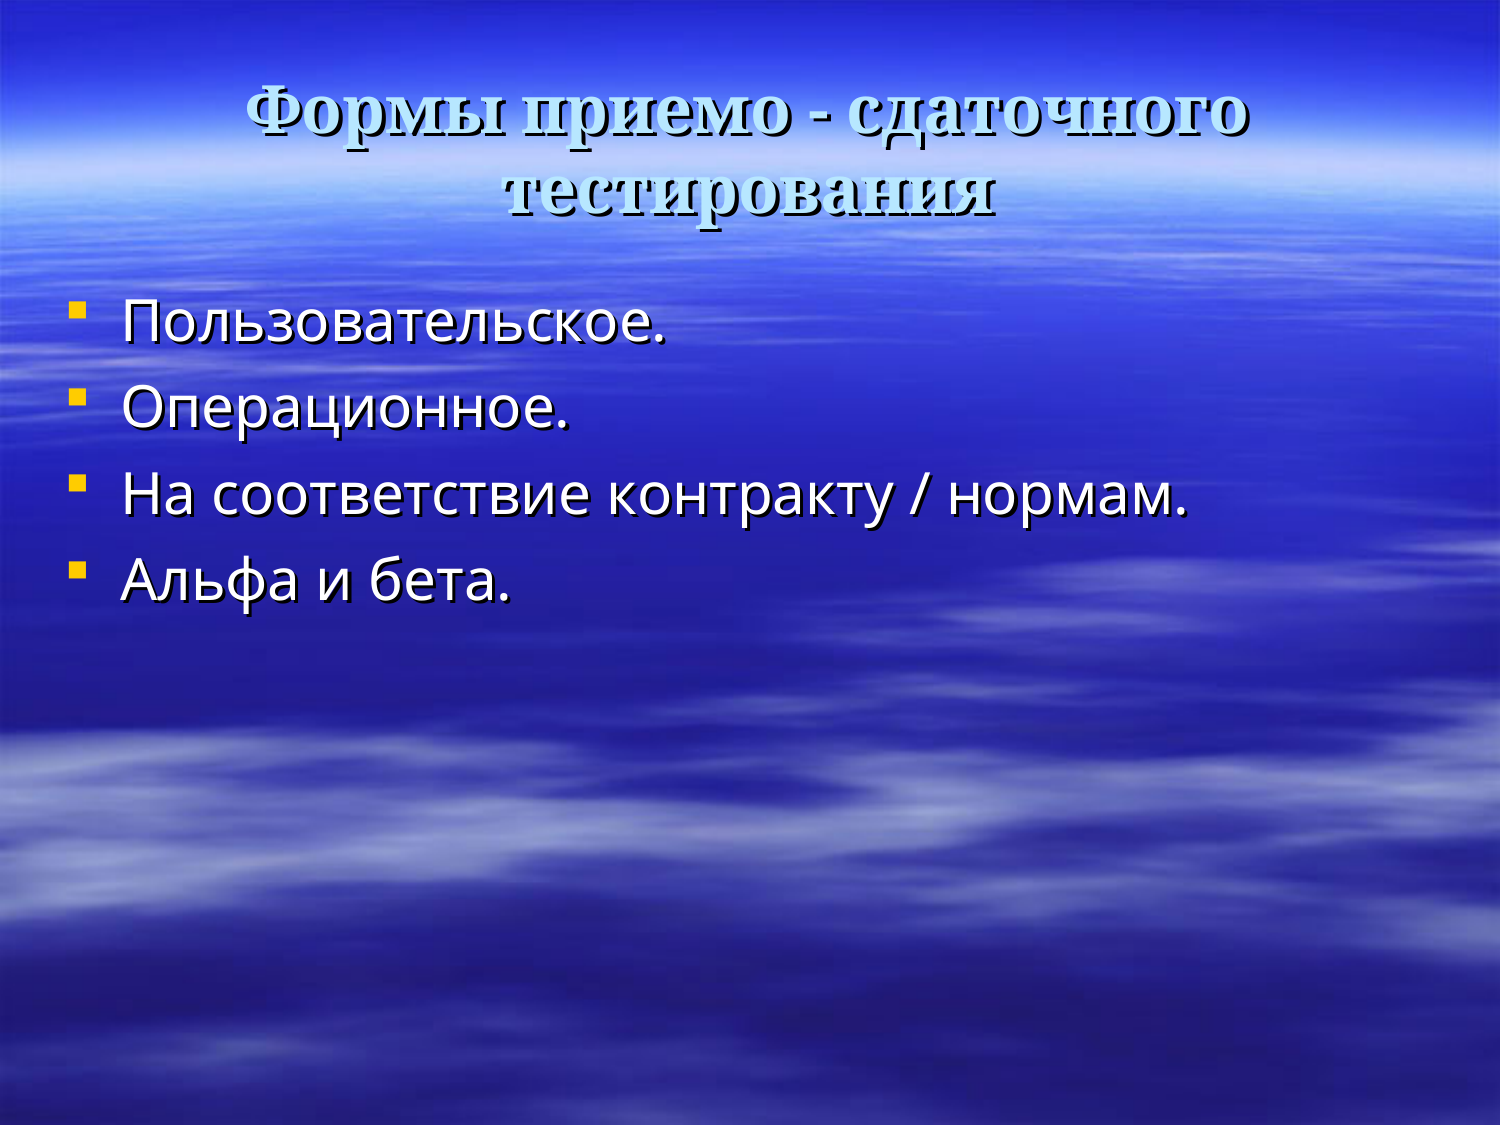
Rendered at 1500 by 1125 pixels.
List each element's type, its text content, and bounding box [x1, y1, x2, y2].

title Формы приемо - сдаточного тестирования [49, 28, 1446, 265]
text_box Пользовательское. Операционное. На соответствие контракту / нормам. Альфа и бета. [49, 274, 1451, 1001]
picture [0, 0, 1500, 1125]
